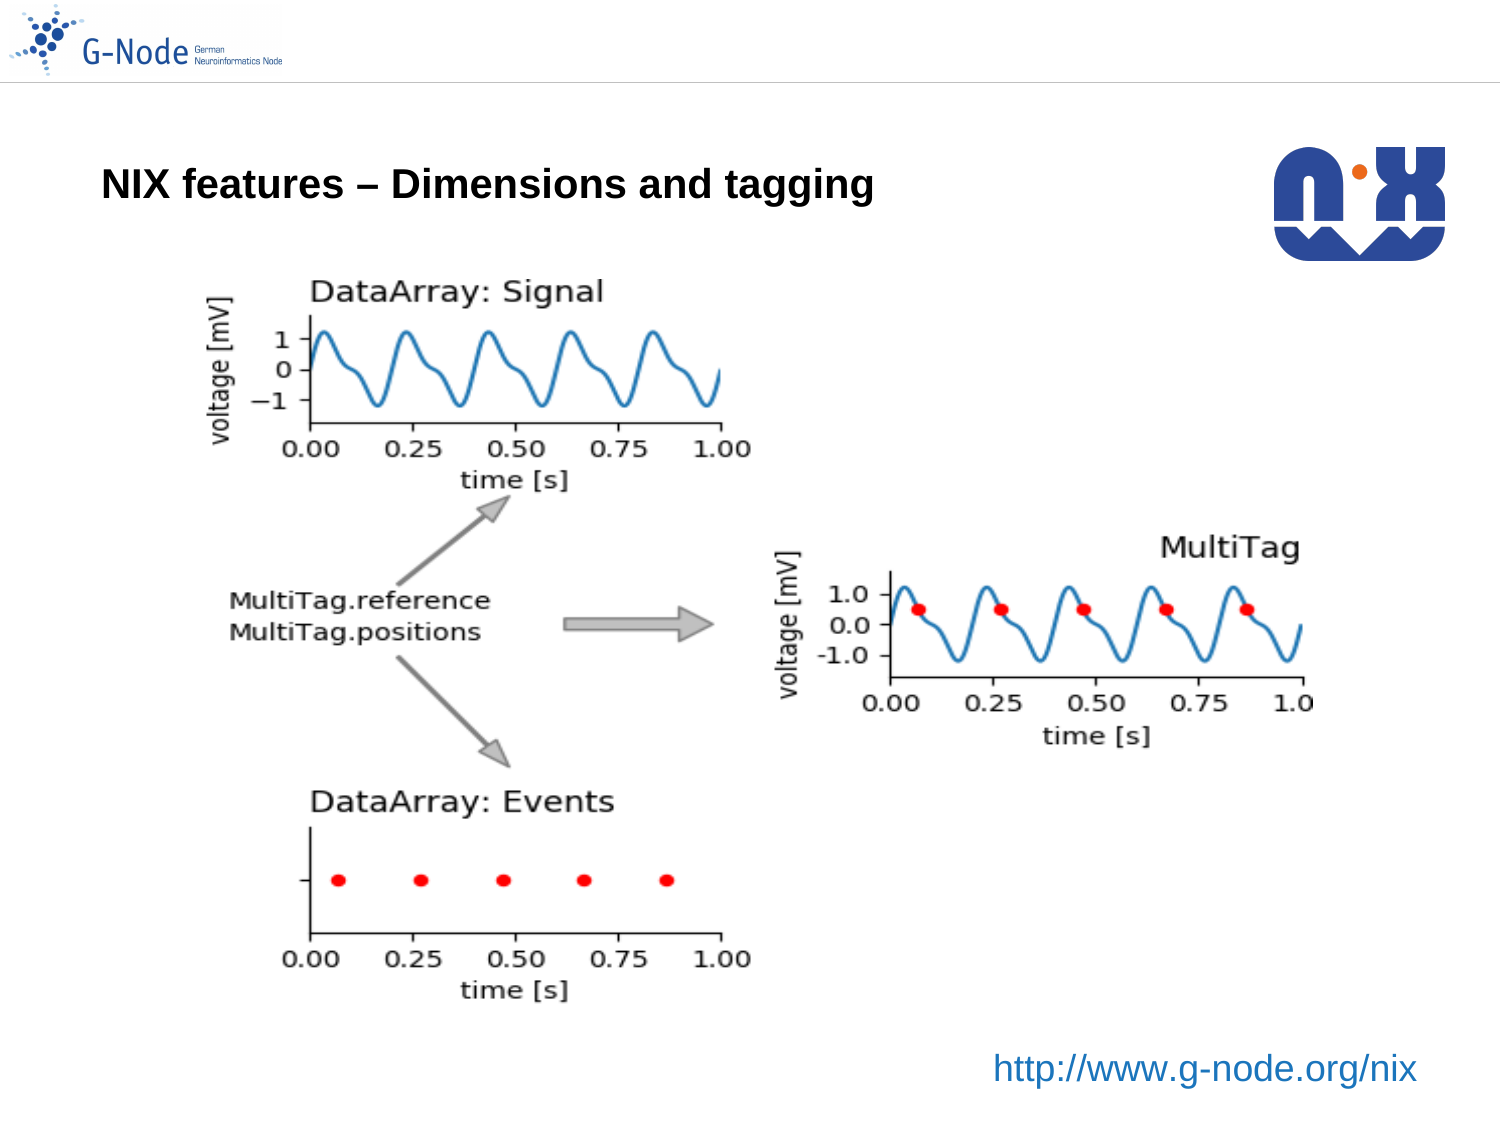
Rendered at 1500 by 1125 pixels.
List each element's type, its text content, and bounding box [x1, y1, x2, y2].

picture [9, 4, 282, 76]
picture [205, 279, 1313, 1022]
text_box http://www.g-node.org/nix [936, 1035, 1475, 1097]
text_box NIX features – Dimensions and tagging [86, 144, 1500, 215]
picture [1274, 147, 1445, 261]
